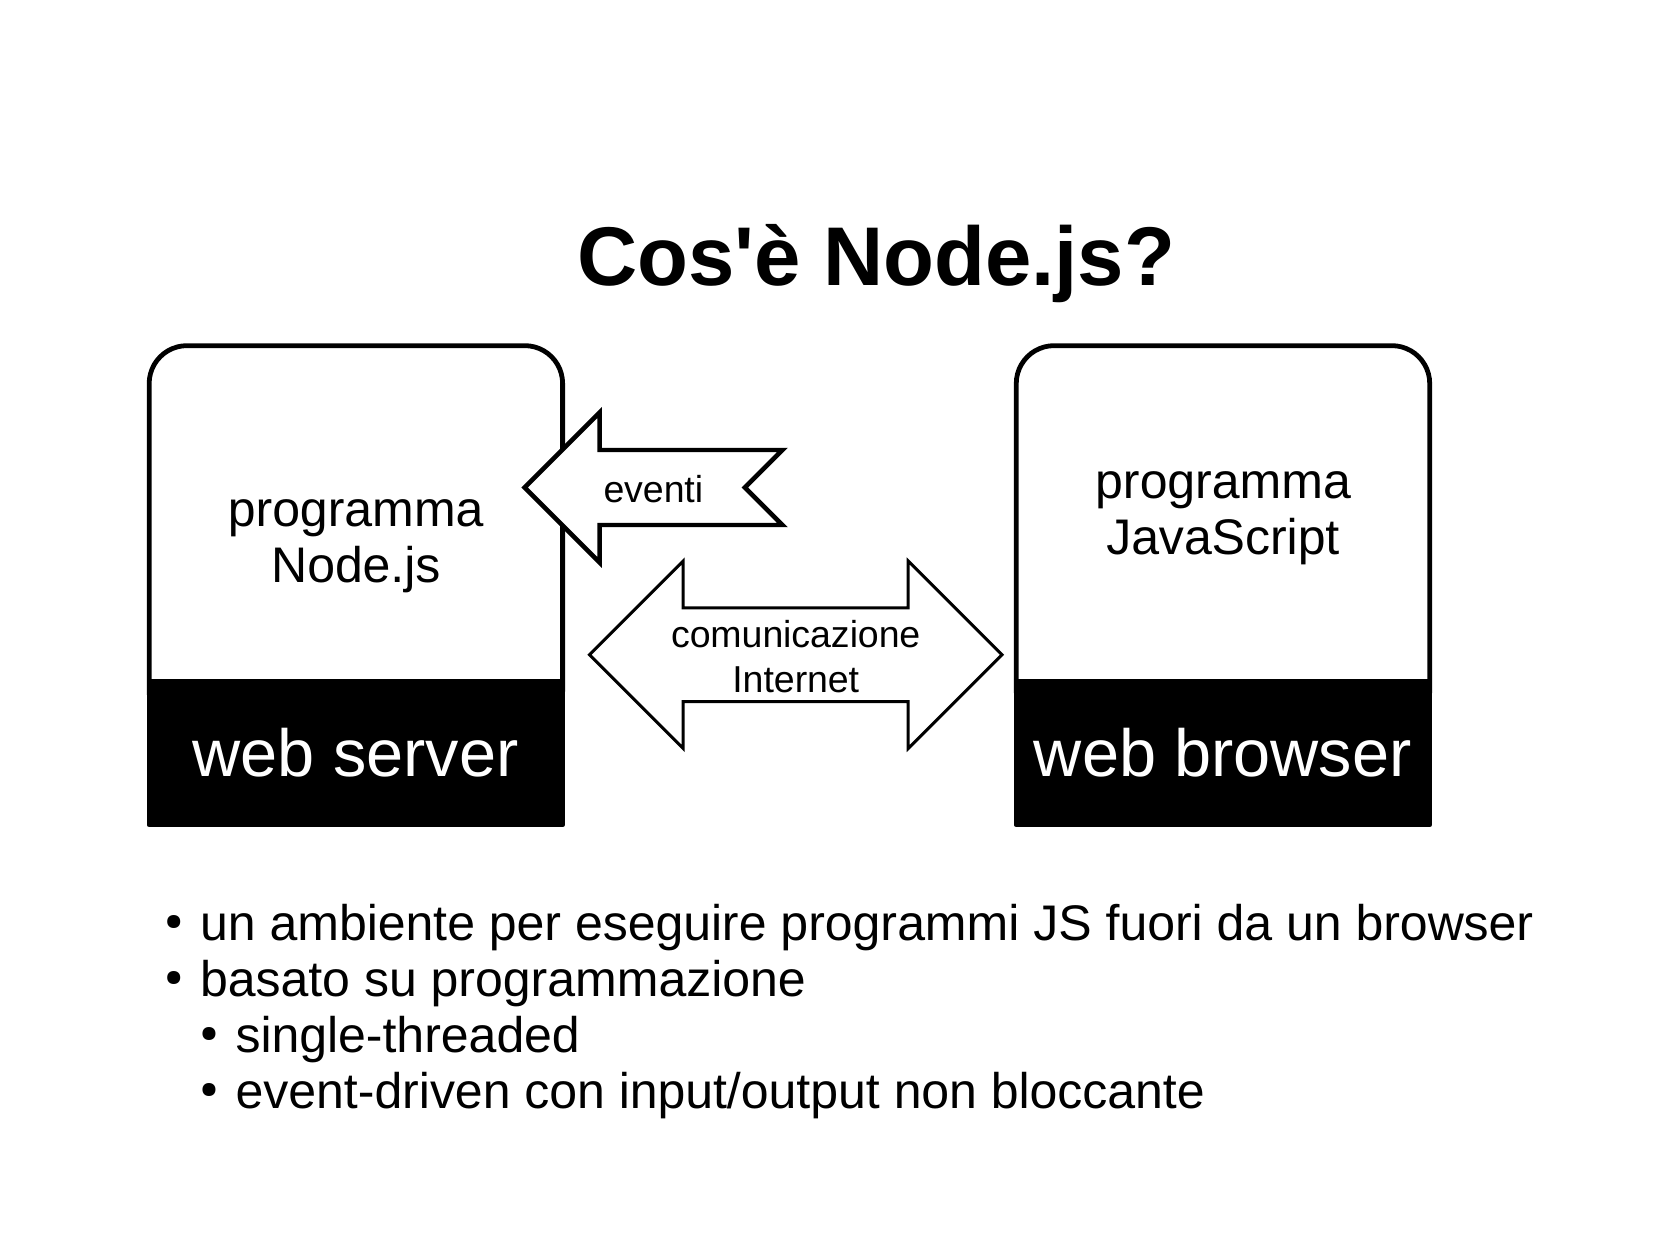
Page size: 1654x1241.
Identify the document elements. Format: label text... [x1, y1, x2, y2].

text_box Cos'è Node.js? [188, 208, 1565, 302]
text_box programma JavaScript [1016, 345, 1430, 681]
text_box web browser [1016, 681, 1430, 825]
text_box programma Node.js [149, 345, 563, 681]
text_box eventi [524, 412, 783, 563]
text_box comunicazione Internet [589, 560, 1002, 749]
text_box web server [149, 681, 563, 825]
text_box un ambiente per eseguire programmi JS fuori da un browser basato su programmazione single-threaded event-driven con input/output non bloccante [150, 888, 1606, 1163]
